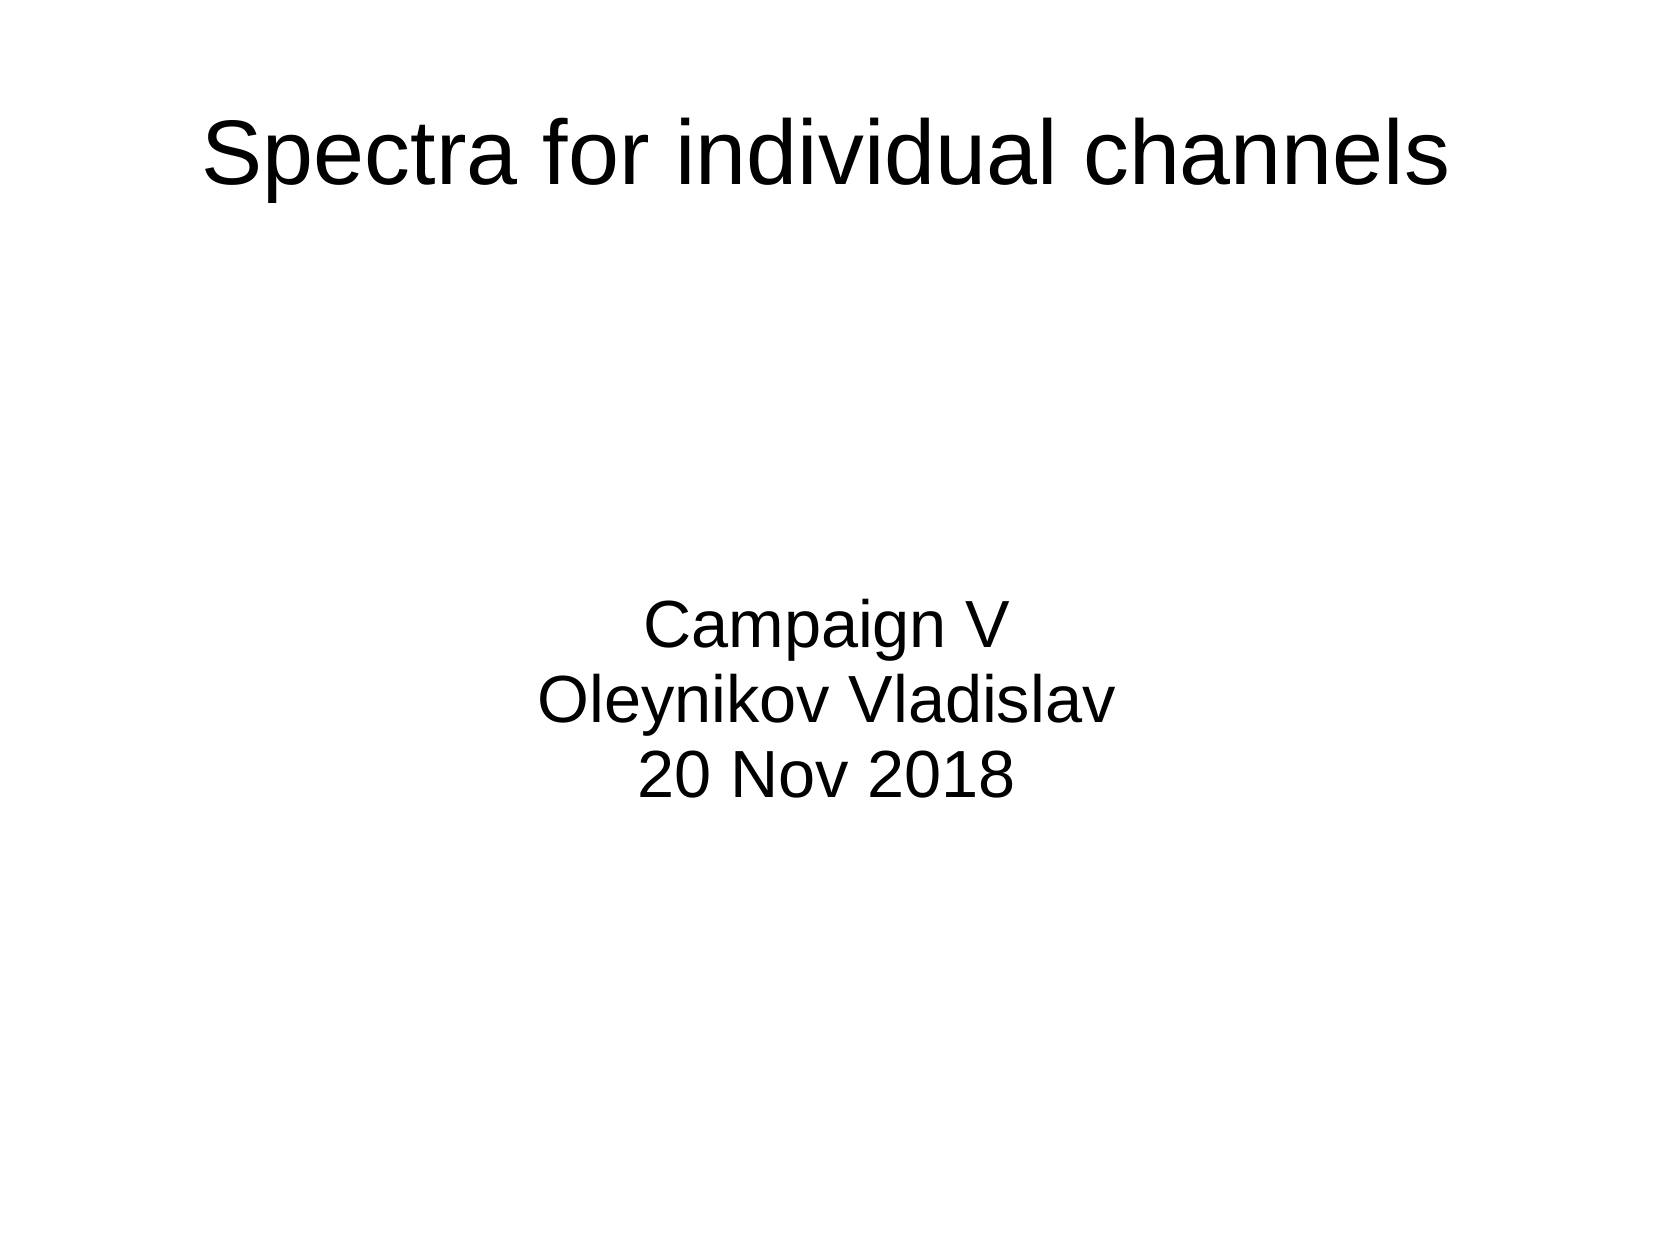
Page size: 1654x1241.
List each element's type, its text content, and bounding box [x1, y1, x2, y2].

subtitle Сampaign V Oleynikov Vladislav 20 Nov 2018 [82, 290, 1571, 1109]
title Spectra for individual channels [82, 49, 1571, 257]
